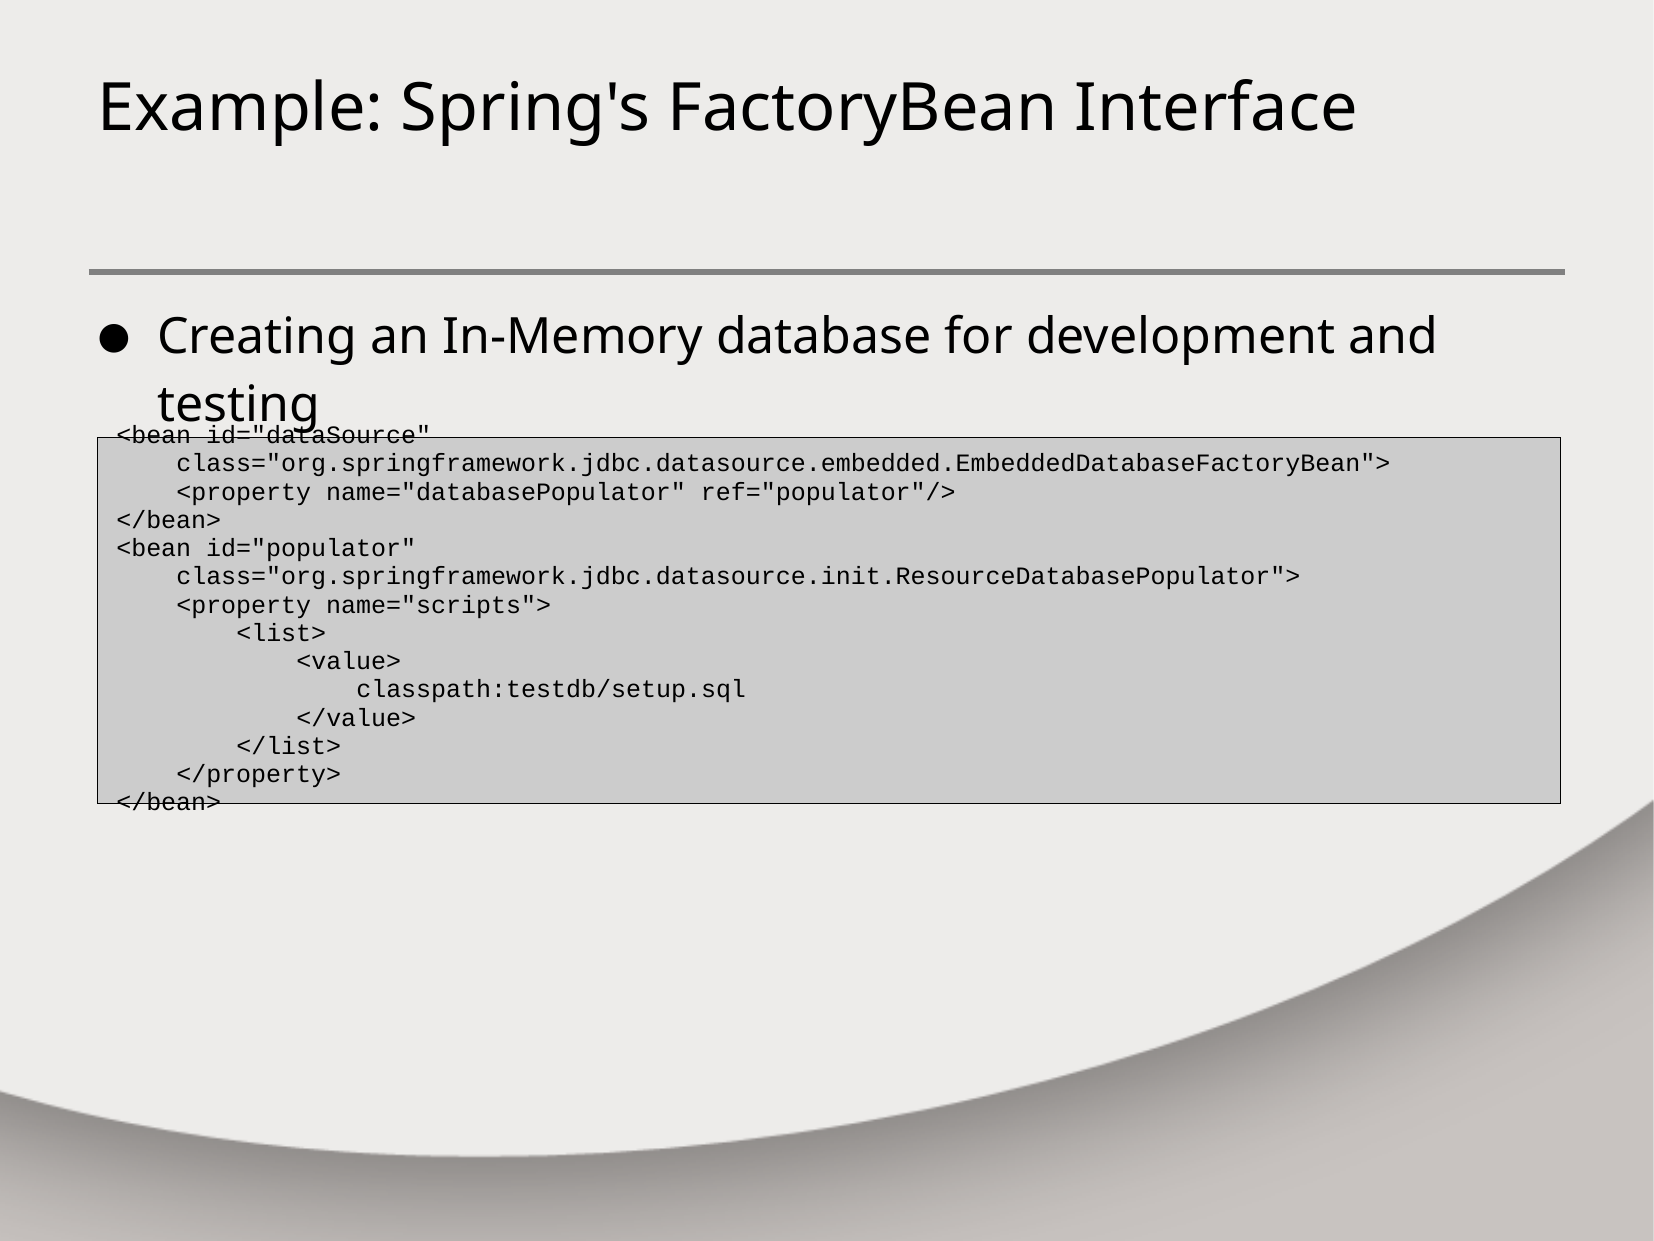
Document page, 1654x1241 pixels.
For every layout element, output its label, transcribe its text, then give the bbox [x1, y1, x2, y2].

list Creating an In-Memory database for development and testing [97, 300, 1561, 437]
title Example: Spring's FactoryBean Interface [97, 75, 1561, 226]
text_box <bean id="dataSource" class="org.springframework.jdbc.datasource.embedded.EmbeddedDatabaseFactoryBean"> <property name="databasePopulator" ref="populator"/> </bean> <bean id="populator" class="org.springframework.jdbc.datasource.init.ResourceDatabasePopulator"> <property name="scripts"> <list> <value> classpath:testdb/setup.sql </value> </list> </property> </bean> [97, 437, 1561, 804]
list Creating an In-Memory database for development and testing [97, 804, 1561, 1163]
picture [0, 0, 1654, 1241]
